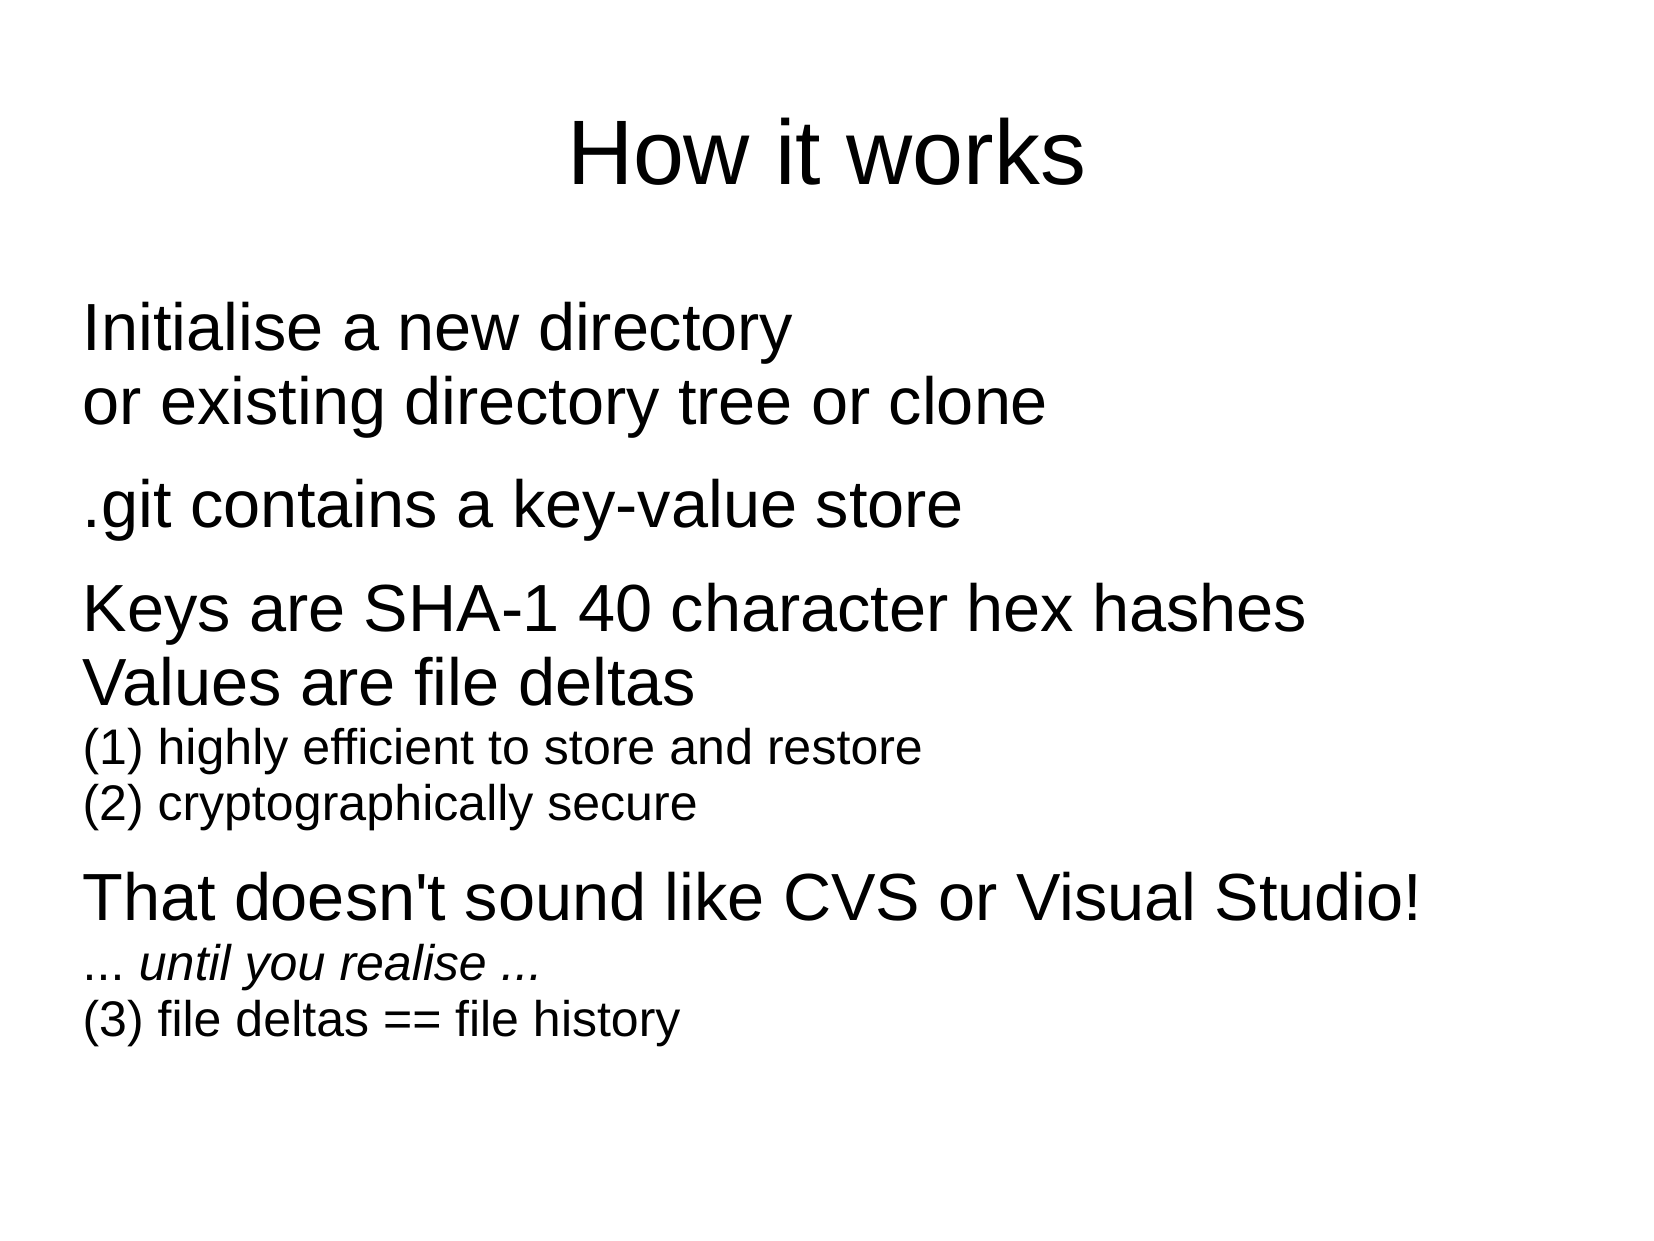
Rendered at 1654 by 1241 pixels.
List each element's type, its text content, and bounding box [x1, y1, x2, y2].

title How it works [82, 49, 1571, 257]
list Initialise a new directory or existing directory tree or clone .git contains a key-value store Keys are SHA-1 40 character hex hashes Values are file deltas (1) highly efficient to store and restore (2) cryptographically secure That doesn't sound like CVS or Visual Studio! ... until you realise ... (3) file deltas == file history [82, 290, 1571, 1171]
